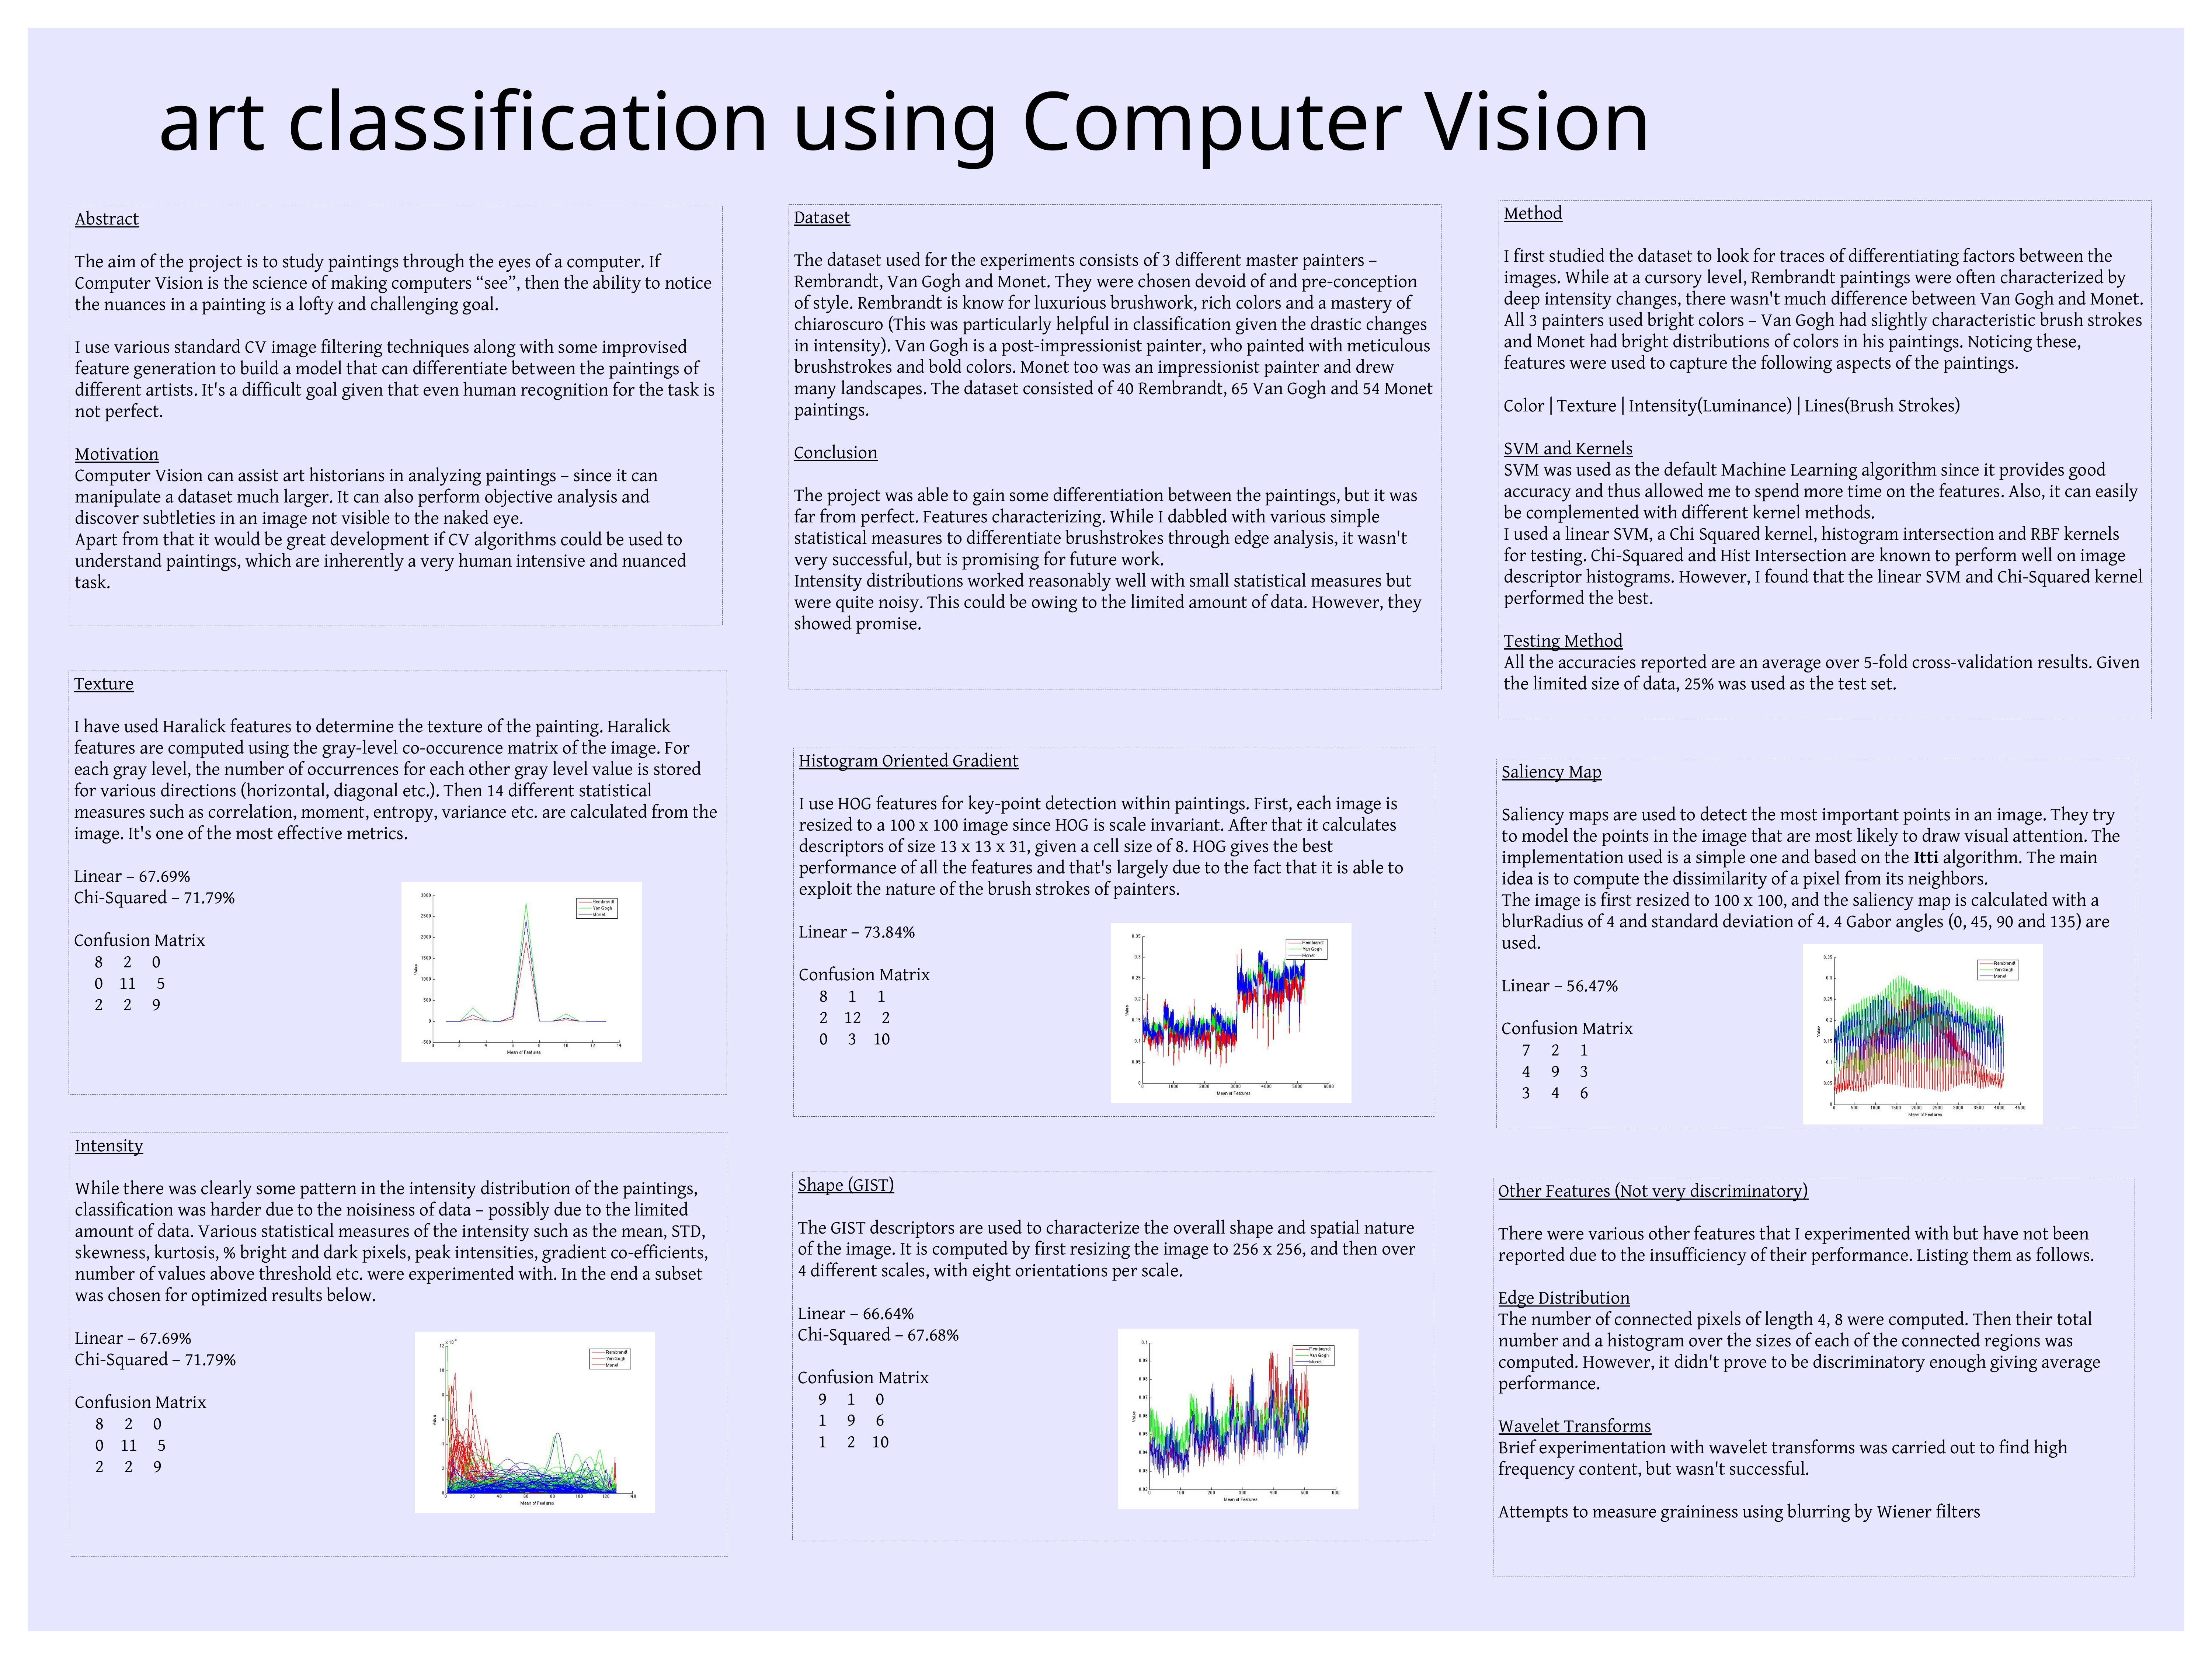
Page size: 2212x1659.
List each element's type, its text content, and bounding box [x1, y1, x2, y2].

text_box Method I first studied the dataset to look for traces of differentiating factors between the images. While at a cursory level, Rembrandt paintings were often characterized by deep intensity changes, there wasn't much difference between Van Gogh and Monet. All 3 painters used bright colors – Van Gogh had slightly characteristic brush strokes and Monet had bright distributions of colors in his paintings. Noticing these, features were used to capture the following aspects of the paintings. Color | Texture | Intensity(Luminance) | Lines(Brush Strokes) SVM and Kernels SVM was used as the default Machine Learning algorithm since it provides good accuracy and thus allowed me to spend more time on the features. Also, it can easily be complemented with different kernel methods. I used a linear SVM, a Chi Squared kernel, histogram intersection and RBF kernels for testing. Chi-Squared and Hist Intersection are known to perform well on image descriptor histograms. However, I found that the linear SVM and Chi-Squared kernel performed the best. Testing Method All the accuracies reported are an average over 5-fold cross-validation results. Given the limited size of data, 25% was used as the test set. [1499, 200, 2152, 719]
text_box Shape (GIST) The GIST descriptors are used to characterize the overall shape and spatial nature of the image. It is computed by first resizing the image to 256 x 256, and then over 4 different scales, with eight orientations per scale. Linear – 66.64% Chi-Squared – 67.68% Confusion Matrix 9 1 0 1 9 6 1 2 10 [792, 1172, 1434, 1541]
text_box Saliency Map Saliency maps are used to detect the most important points in an image. They try to model the points in the image that are most likely to draw visual attention. The implementation used is a simple one and based on the Itti algorithm. The main idea is to compute the dissimilarity of a pixel from its neighbors. The image is first resized to 100 x 100, and the saliency map is calculated with a blurRadius of 4 and standard deviation of 4. 4 Gabor angles (0, 45, 90 and 135) are used. Linear – 56.47% Confusion Matrix 7 2 1 4 9 3 3 4 6 [1496, 759, 2138, 1128]
picture [415, 1332, 655, 1513]
text_box art classification using Computer Vision [153, 60, 2077, 205]
text_box Texture I have used Haralick features to determine the texture of the painting. Haralick features are computed using the gray-level co-occurence matrix of the image. For each gray level, the number of occurrences for each other gray level value is stored for various directions (horizontal, diagonal etc.). Then 14 different statistical measures such as correlation, moment, entropy, variance etc. are calculated from the image. It's one of the most effective metrics. Linear – 67.69% Chi-Squared – 71.79% Confusion Matrix 8 2 0 0 11 5 2 2 9 [69, 671, 727, 1095]
text_box Dataset The dataset used for the experiments consists of 3 different master painters – Rembrandt, Van Gogh and Monet. They were chosen devoid of and pre-conception of style. Rembrandt is know for luxurious brushwork, rich colors and a mastery of chiaroscuro (This was particularly helpful in classification given the drastic changes in intensity). Van Gogh is a post-impressionist painter, who painted with meticulous brushstrokes and bold colors. Monet too was an impressionist painter and drew many landscapes. The dataset consisted of 40 Rembrandt, 65 Van Gogh and 54 Monet paintings. Conclusion The project was able to gain some differentiation between the paintings, but it was far from perfect. Features characterizing. While I dabbled with various simple statistical measures to differentiate brushstrokes through edge analysis, it wasn't very successful, but is promising for future work. Intensity distributions worked reasonably well with small statistical measures but were quite noisy. This could be owing to the limited amount of data. However, they showed promise. [789, 204, 1441, 689]
picture [401, 882, 642, 1062]
text_box Intensity While there was clearly some pattern in the intensity distribution of the paintings, classification was harder due to the noisiness of data – possibly due to the limited amount of data. Various statistical measures of the intensity such as the mean, STD, skewness, kurtosis, % bright and dark pixels, peak intensities, gradient co-efficients, number of values above threshold etc. were experimented with. In the end a subset was chosen for optimized results below. Linear – 67.69% Chi-Squared – 71.79% Confusion Matrix 8 2 0 0 11 5 2 2 9 [70, 1133, 728, 1557]
picture [1111, 923, 1352, 1103]
text_box Other Features (Not very discriminatory) There were various other features that I experimented with but have not been reported due to the insufficiency of their performance. Listing them as follows. Edge Distribution The number of connected pixels of length 4, 8 were computed. Then their total number and a histogram over the sizes of each of the connected regions was computed. However, it didn't prove to be discriminatory enough giving average performance. Wavelet Transforms Brief experimentation with wavelet transforms was carried out to find high frequency content, but wasn't successful. Attempts to measure graininess using blurring by Wiener filters [1493, 1178, 2135, 1576]
text_box Histogram Oriented Gradient I use HOG features for key-point detection within paintings. First, each image is resized to a 100 x 100 image since HOG is scale invariant. After that it calculates descriptors of size 13 x 13 x 31, given a cell size of 8. HOG gives the best performance of all the features and that's largely due to the fact that it is able to exploit the nature of the brush strokes of painters. Linear – 73.84% Confusion Matrix 8 1 1 2 12 2 0 3 10 [793, 748, 1435, 1117]
text_box Abstract The aim of the project is to study paintings through the eyes of a computer. If Computer Vision is the science of making computers “see”, then the ability to notice the nuances in a painting is a lofty and challenging goal. I use various standard CV image filtering techniques along with some improvised feature generation to build a model that can differentiate between the paintings of different artists. It's a difficult goal given that even human recognition for the task is not perfect. Motivation Computer Vision can assist art historians in analyzing paintings – since it can manipulate a dataset much larger. It can also perform objective analysis and discover subtleties in an image not visible to the naked eye. Apart from that it would be great development if CV algorithms could be used to understand paintings, which are inherently a very human intensive and nuanced task. [70, 206, 723, 626]
picture [1118, 1329, 1359, 1509]
picture [1803, 944, 2043, 1124]
